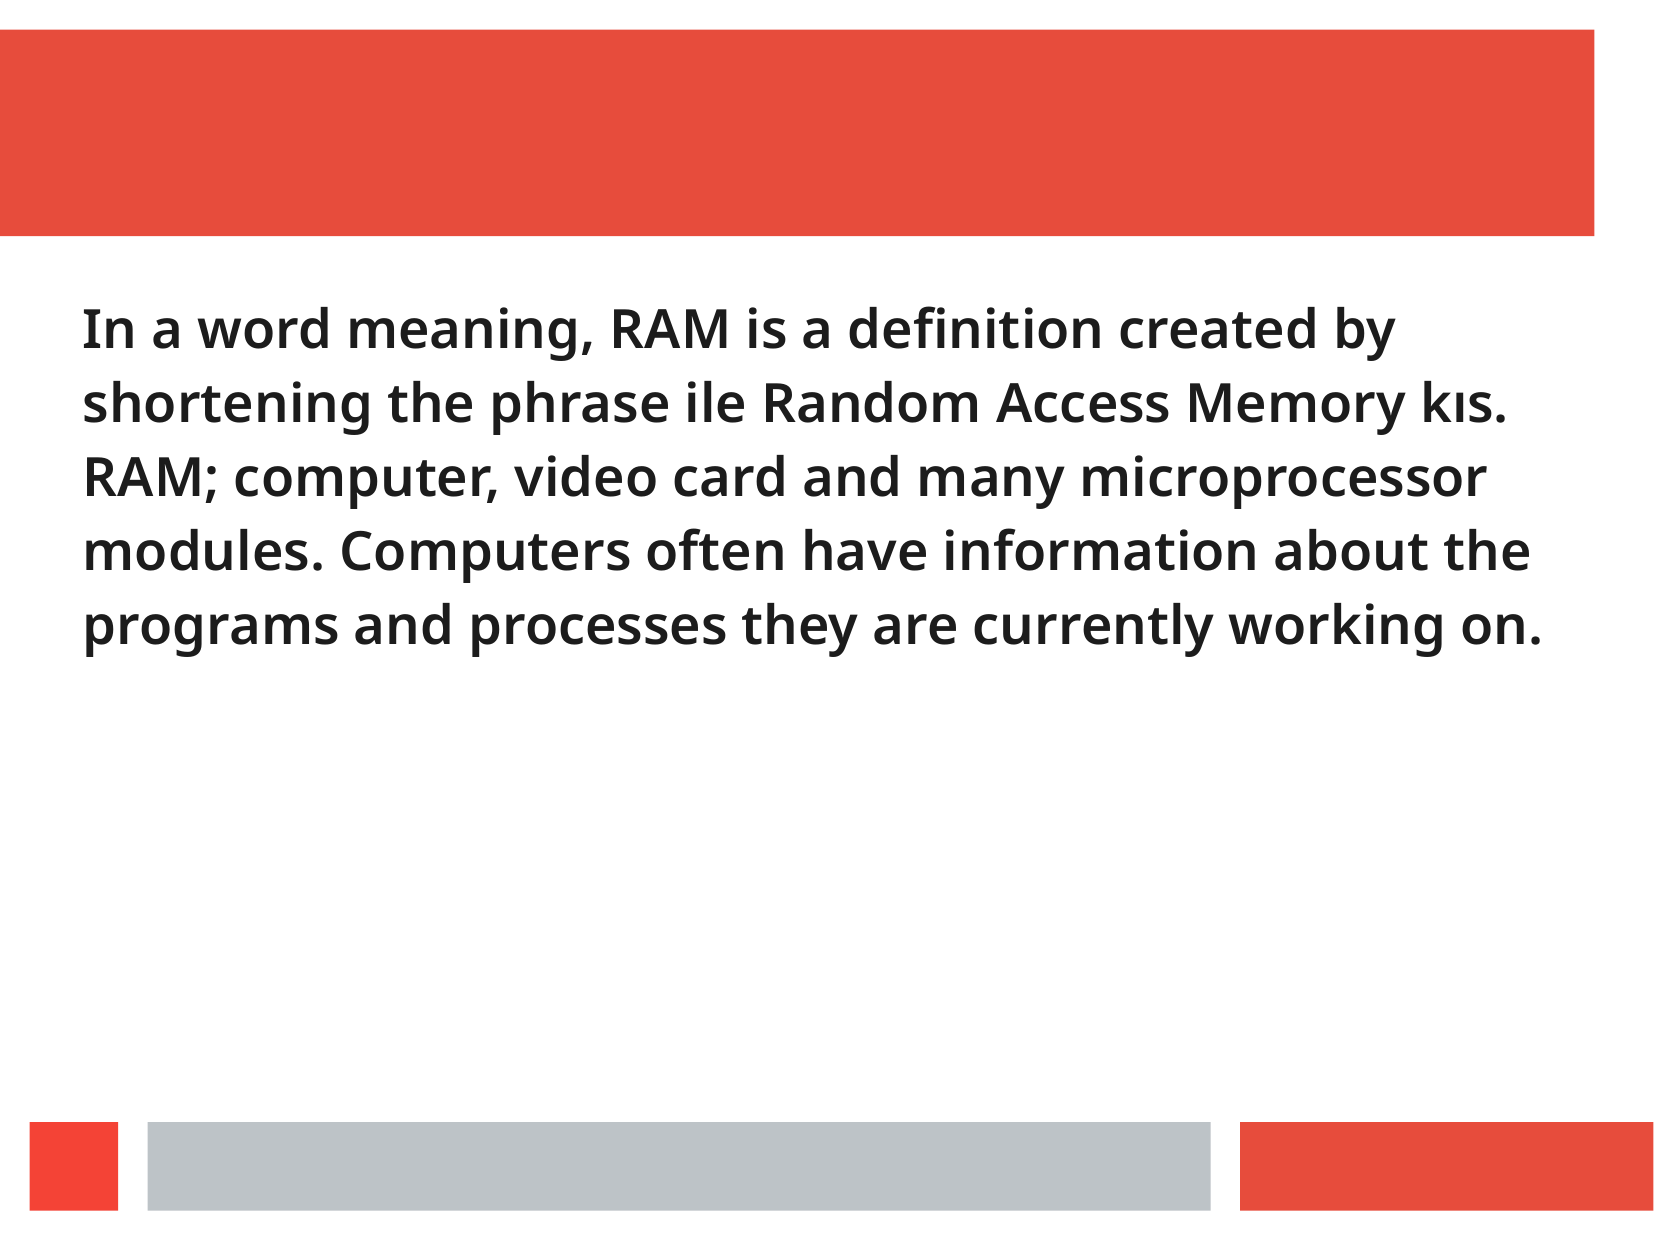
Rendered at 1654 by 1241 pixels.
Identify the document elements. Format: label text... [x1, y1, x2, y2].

list In a word meaning, RAM is a definition created by shortening the phrase ile Random Access Memory kıs. RAM; computer, video card and many microprocessor modules. Computers often have information about the programs and processes they are currently working on. [82, 290, 1571, 1010]
